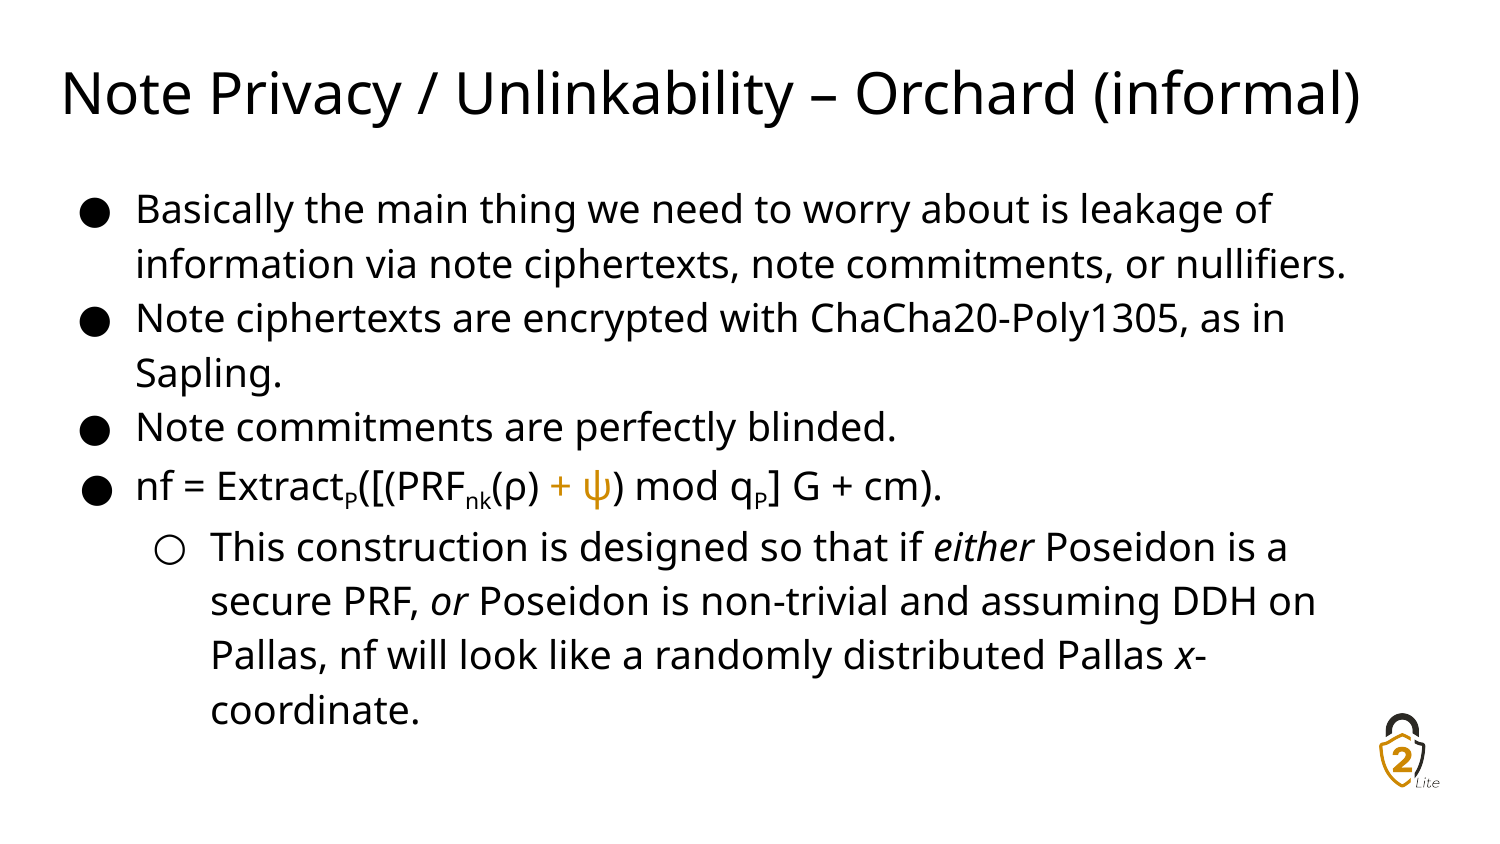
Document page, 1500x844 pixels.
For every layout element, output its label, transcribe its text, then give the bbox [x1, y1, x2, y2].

picture [1379, 713, 1440, 788]
title Note Privacy / Unlinkability – Orchard (informal) [60, 56, 1434, 151]
text_box Basically the main thing we need to worry about is leakage of information via note ciphertexts, note commitments, or nullifiers. Note ciphertexts are encrypted with ChaCha20-Poly1305, as in Sapling. Note commitments are perfectly blinded. nf = ExtractP([(PRFnk(ρ) + ψ) mod qP] G + cm). This construction is designed so that if either Poseidon is a secure PRF, or Poseidon is non-trivial and assuming DDH on Pallas, nf will look like a randomly distributed Pallas x-coordinate. [59, 176, 1409, 694]
